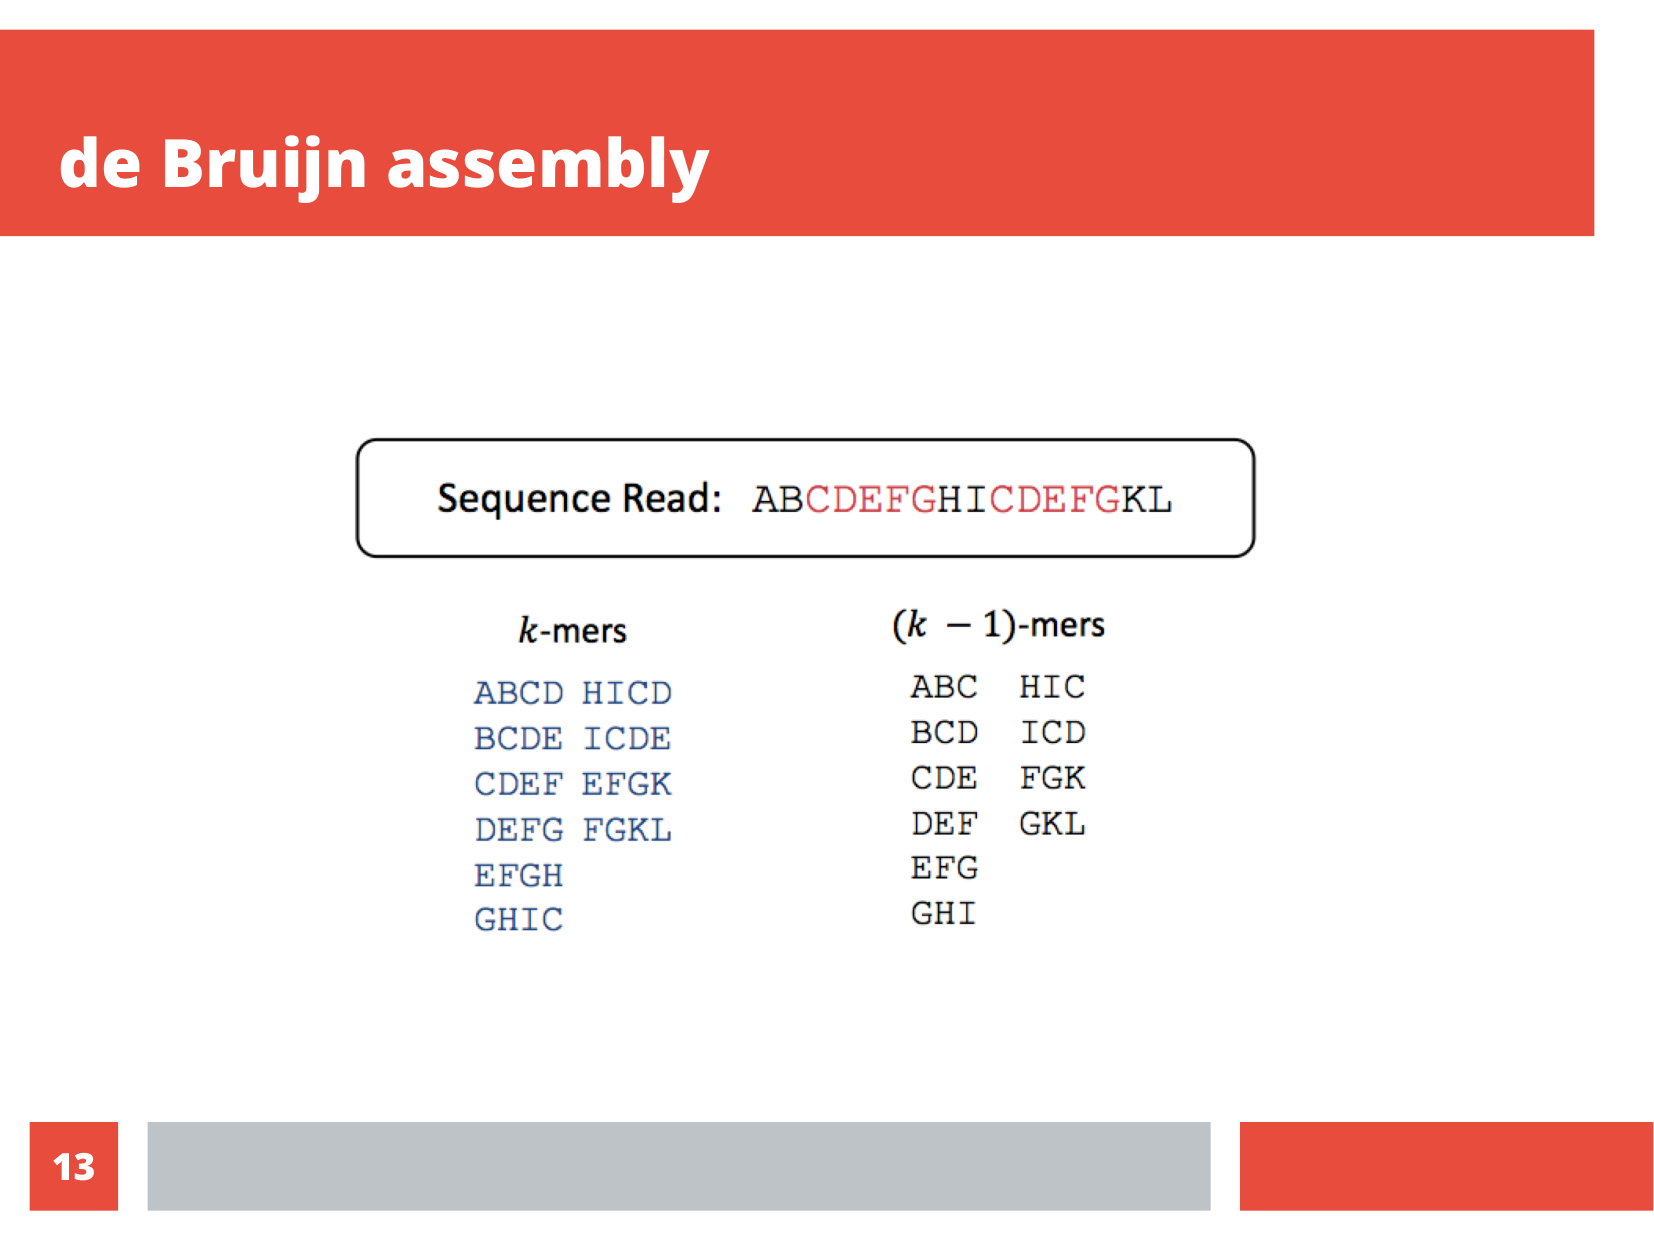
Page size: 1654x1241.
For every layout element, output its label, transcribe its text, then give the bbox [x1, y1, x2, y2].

picture [265, 254, 1396, 1103]
title de Bruijn assembly [59, 59, 1595, 207]
